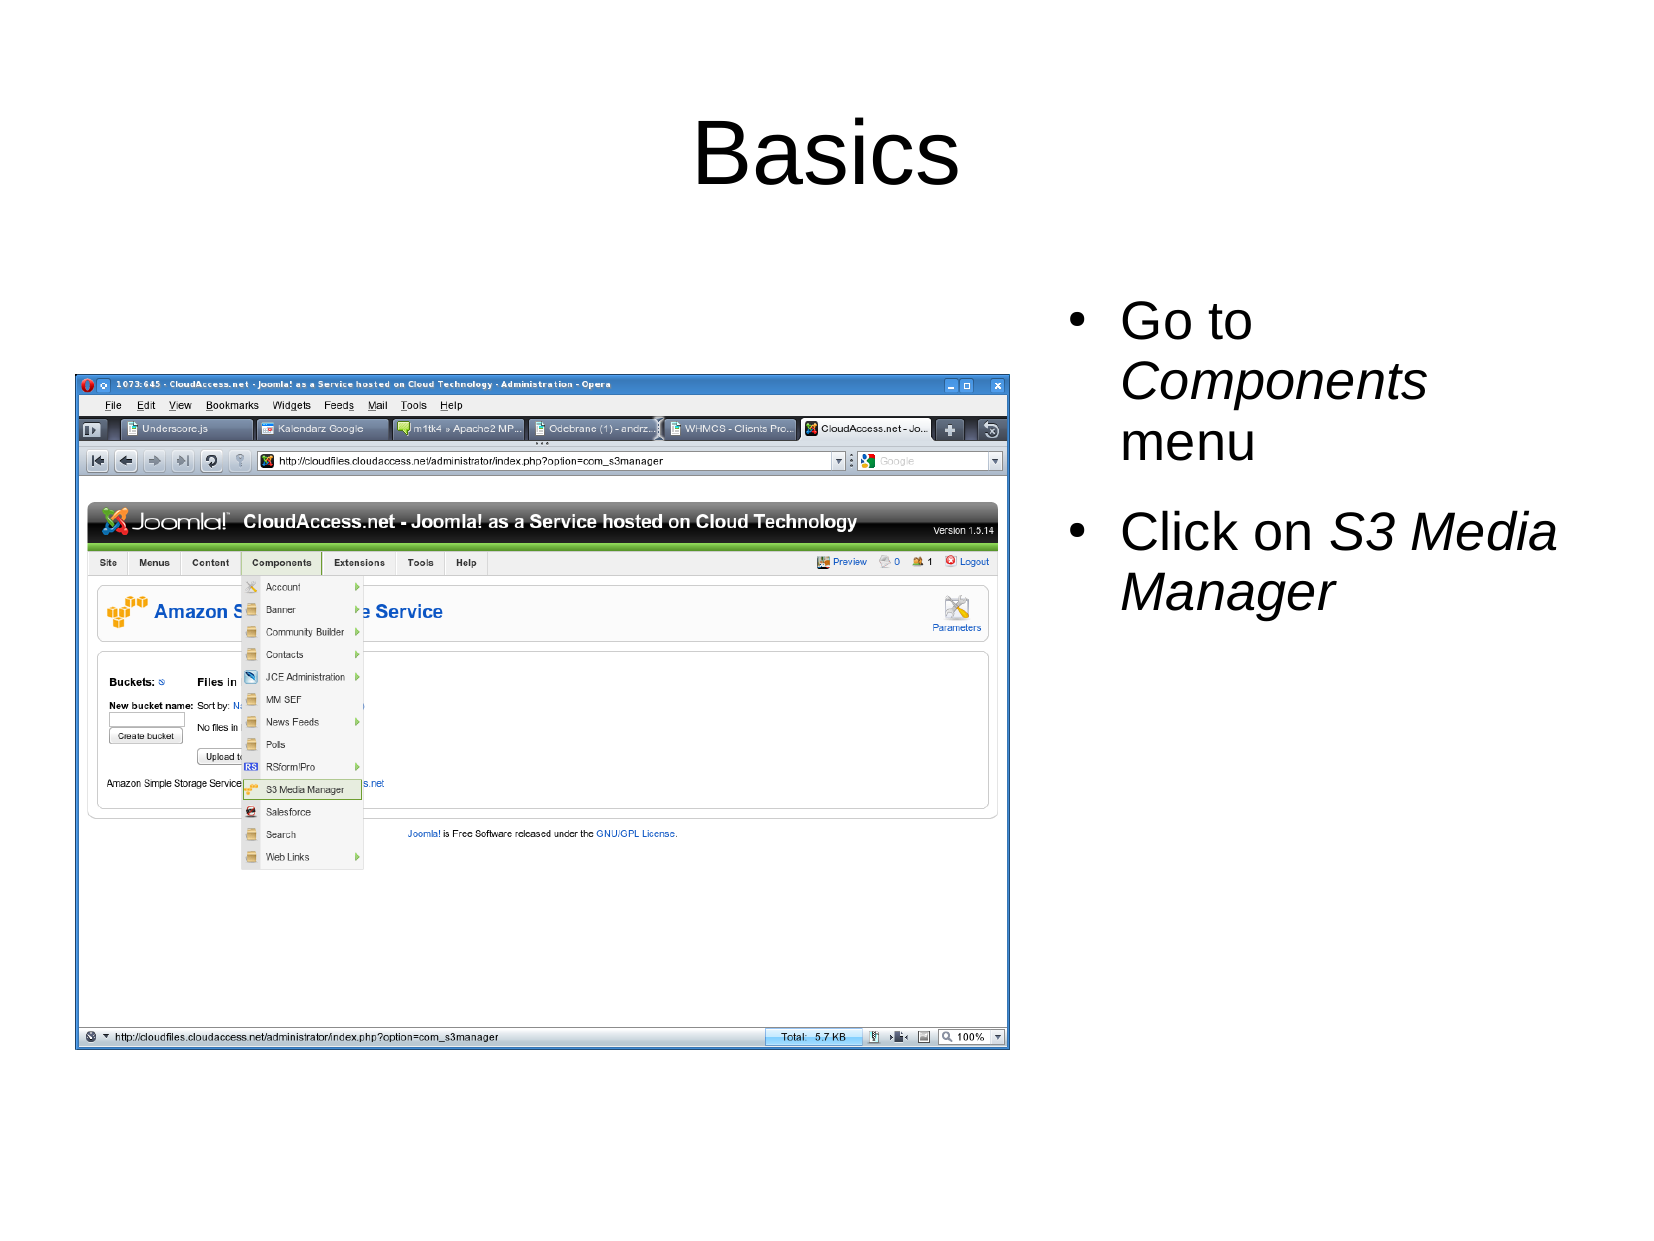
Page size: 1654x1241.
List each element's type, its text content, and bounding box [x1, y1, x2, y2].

list Go to Components menu Click on S3 Media Manager [1050, 290, 1572, 1109]
title Basics [82, 49, 1571, 257]
picture [75, 374, 1010, 1051]
